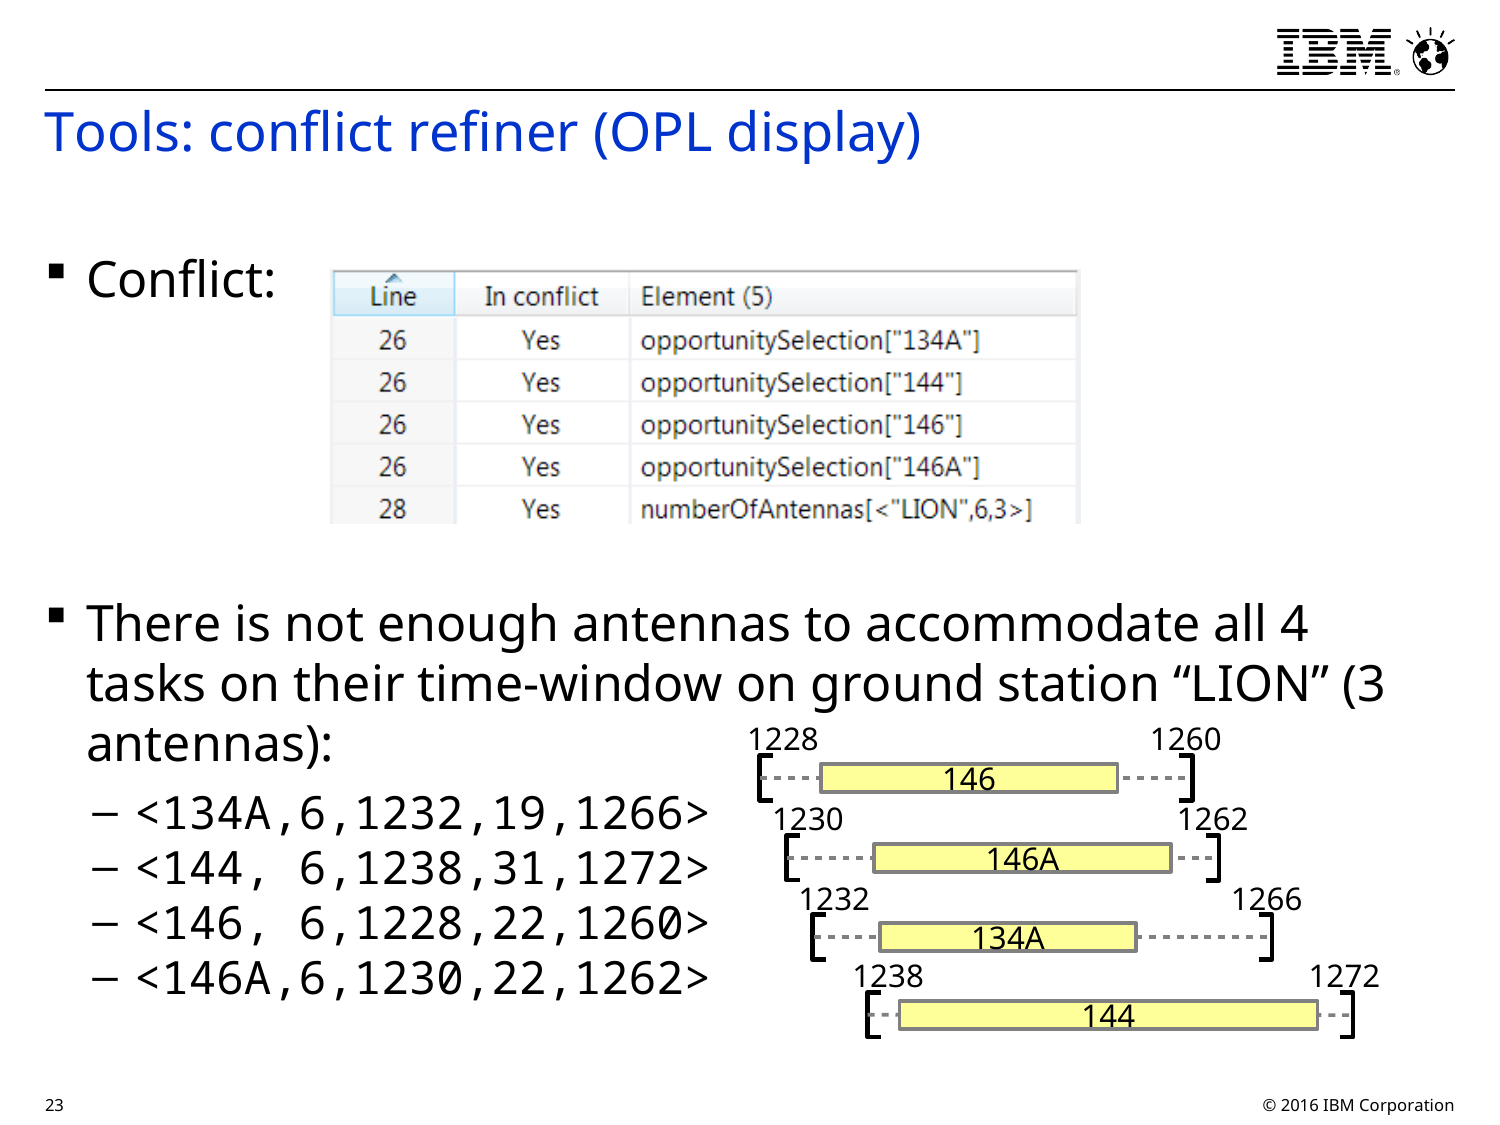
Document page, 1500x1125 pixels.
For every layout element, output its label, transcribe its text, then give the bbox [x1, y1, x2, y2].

text_box 1262 [1162, 791, 1275, 845]
text_box 146A [874, 843, 1171, 872]
title Tools: conflict refiner (OPL display) [29, 97, 1455, 203]
text_box 146 [820, 763, 1118, 792]
text_box 134A [879, 923, 1137, 951]
text_box 1230 [757, 791, 870, 845]
text_box 1238 [837, 949, 951, 1002]
list Conflict: There is not enough antennas to accommodate all 4 tasks on their time-window on ground station “LION” (3 antennas): <134A,6,1232,19,1266> <144, 6,1238,31,1272> <146, 6,1228,22,1260> <146A,6,1230,22,1262> [29, 239, 1455, 1066]
text_box 1260 [1135, 711, 1248, 764]
picture [330, 269, 1081, 524]
text_box 144 [899, 1000, 1318, 1029]
text_box 1272 [1293, 949, 1407, 1002]
picture [1260, 10, 1468, 90]
text_box 1266 [1216, 871, 1329, 925]
text_box 1228 [732, 711, 845, 764]
text_box 1232 [783, 871, 897, 925]
